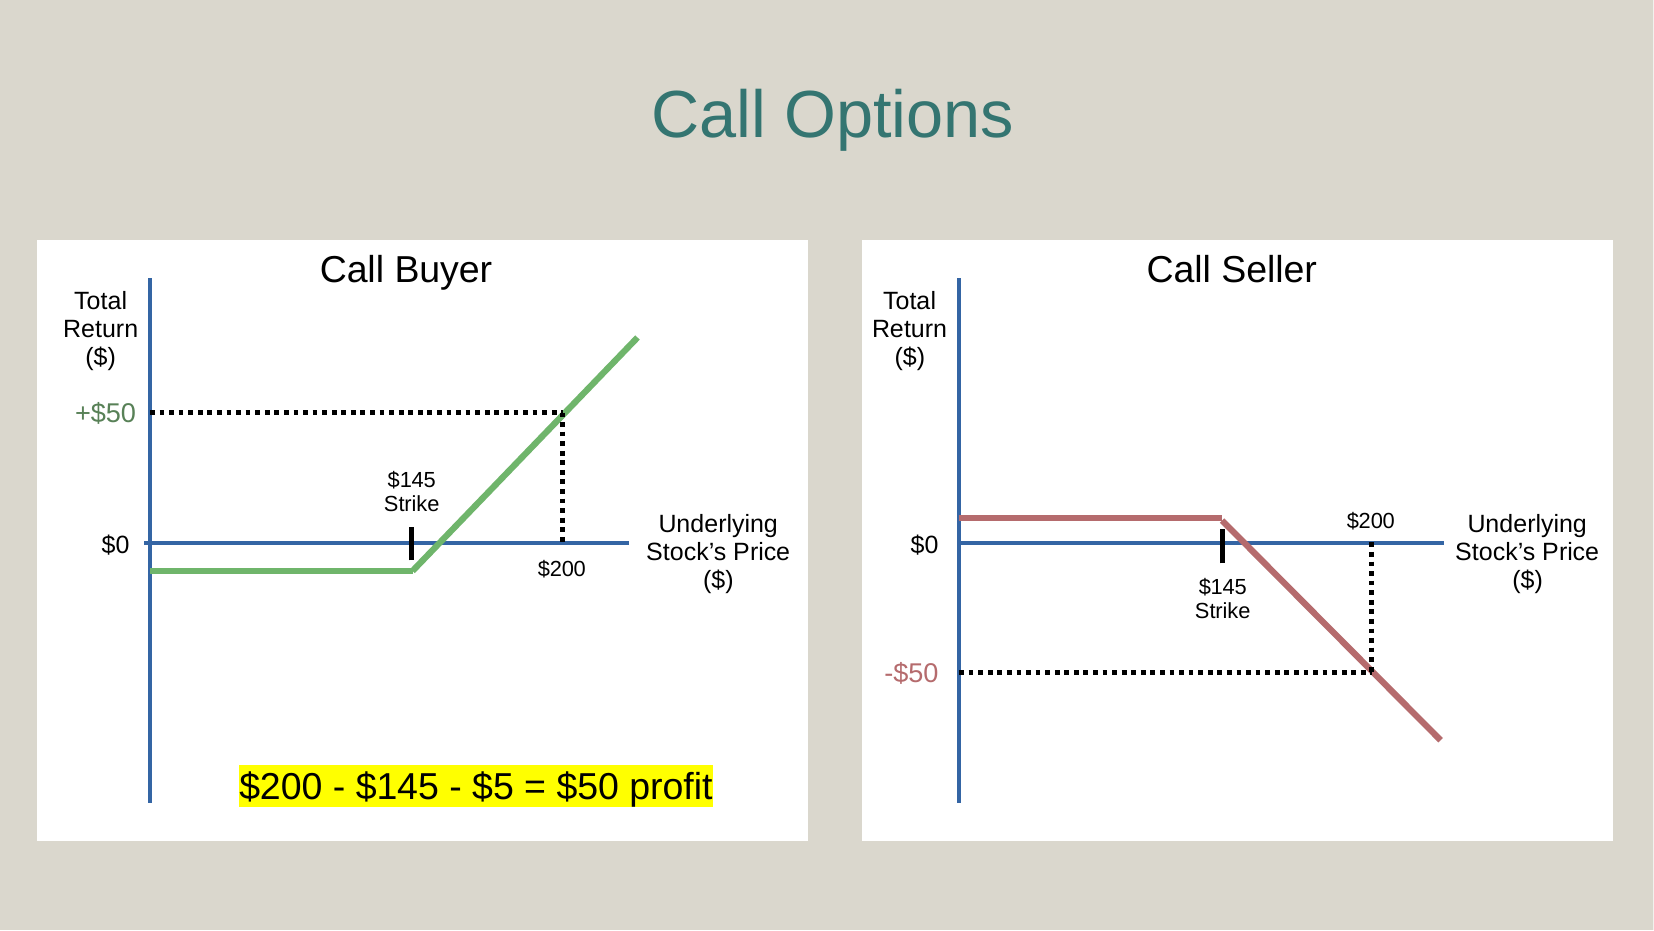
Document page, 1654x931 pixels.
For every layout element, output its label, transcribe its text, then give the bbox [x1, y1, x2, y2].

text_box $0 [895, 523, 954, 568]
text_box Underlying Stock’s Price ($) [1438, 502, 1617, 658]
text_box [961, 521, 1237, 541]
text_box [862, 435, 1613, 841]
text_box [37, 240, 808, 841]
text_box $145 Strike [1170, 567, 1276, 751]
text_box +$50 [60, 390, 151, 436]
text_box $0 [86, 523, 145, 599]
text_box Total Return ($) [42, 279, 159, 435]
text_box $200 [509, 548, 615, 741]
text_box $200 [1318, 501, 1424, 694]
text_box -$50 [869, 650, 954, 696]
text_box $145 Strike [359, 460, 465, 643]
text_box Call Buyer [305, 240, 596, 307]
text_box [152, 545, 359, 568]
text_box $200 - $145 - $5 = $50 profit [224, 757, 808, 857]
text_box Underlying Stock’s Price ($) [629, 502, 808, 658]
title Call Options [88, 37, 1577, 193]
text_box Call Seller [1131, 240, 1423, 307]
text_box [862, 240, 1613, 541]
text_box Total Return ($) [851, 279, 968, 435]
text_box [1252, 545, 1318, 611]
